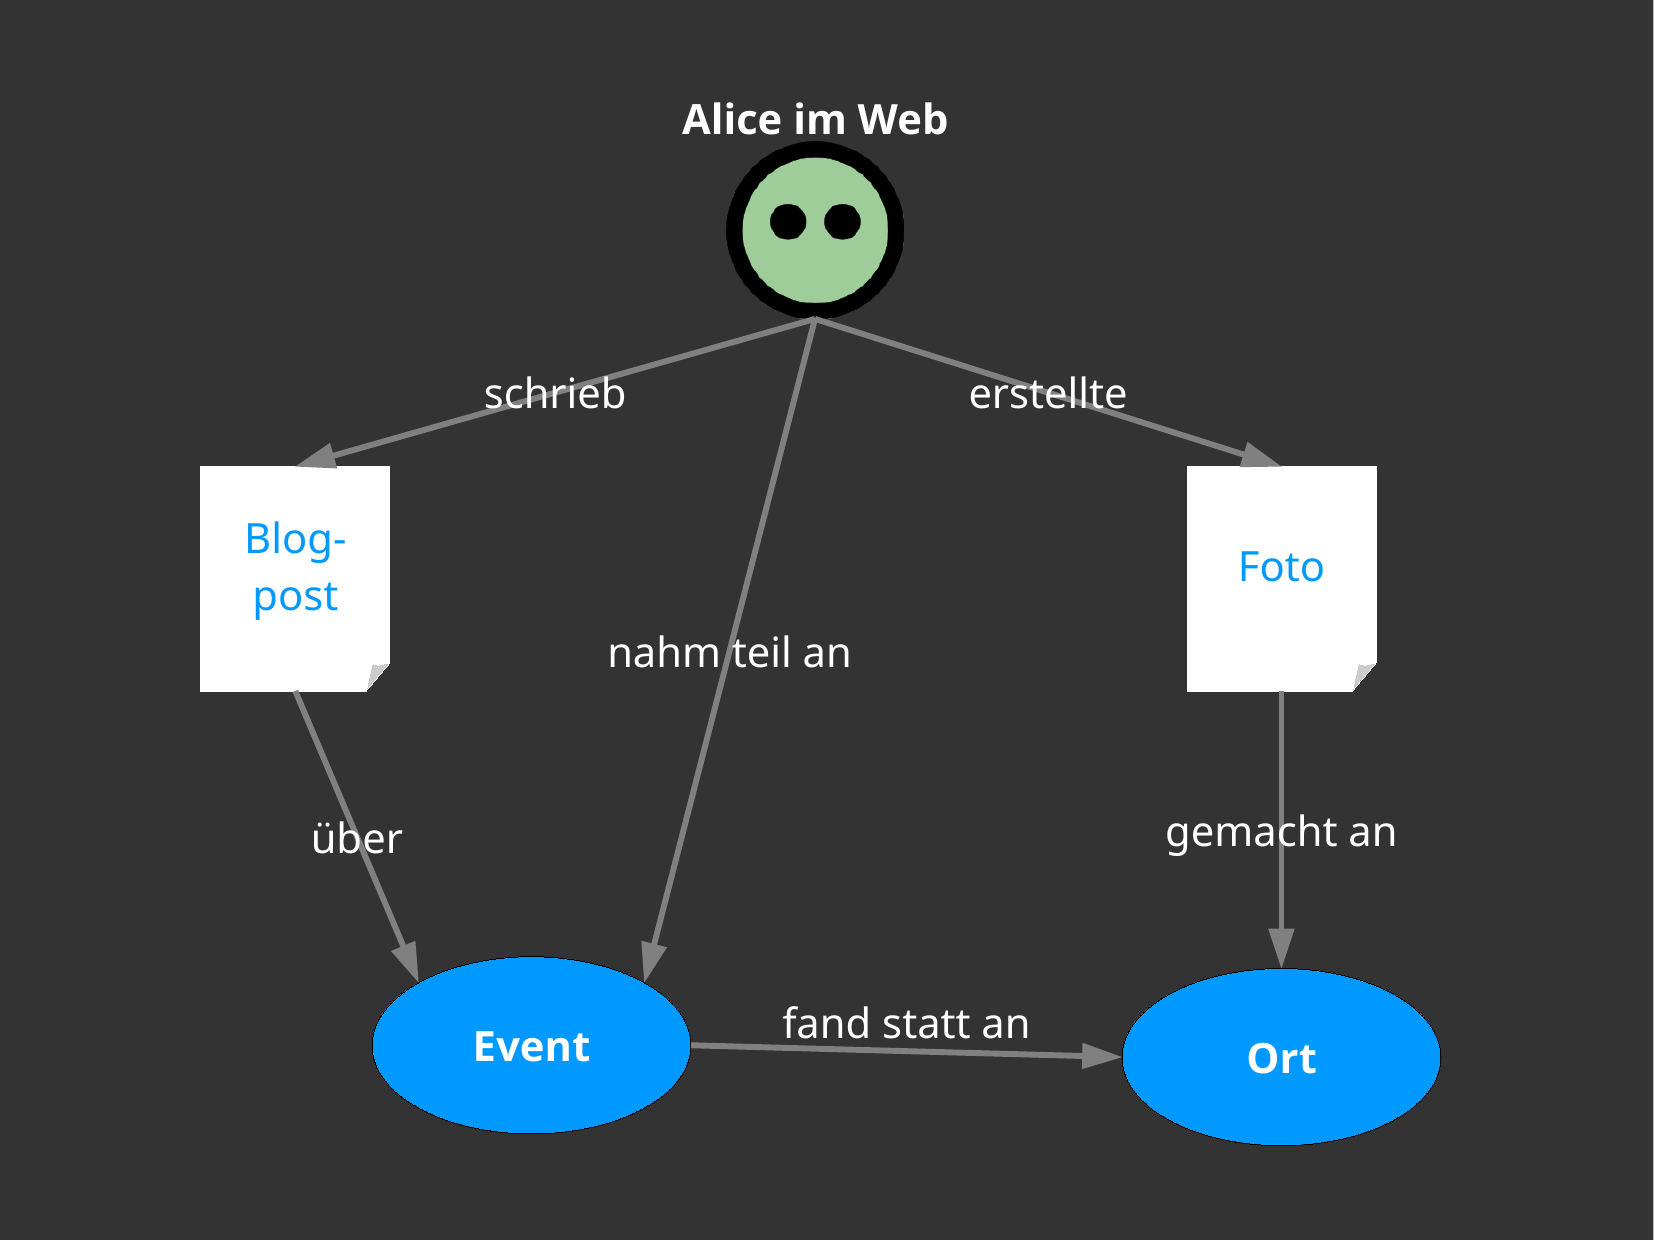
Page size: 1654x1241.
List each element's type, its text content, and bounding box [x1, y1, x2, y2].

text_box Ort [1122, 968, 1442, 1146]
picture [726, 145, 904, 319]
text_box Alice im Web [667, 82, 953, 145]
text_box Foto [1187, 466, 1377, 692]
text_box Blog- post [200, 466, 390, 692]
text_box Event [372, 956, 691, 1134]
